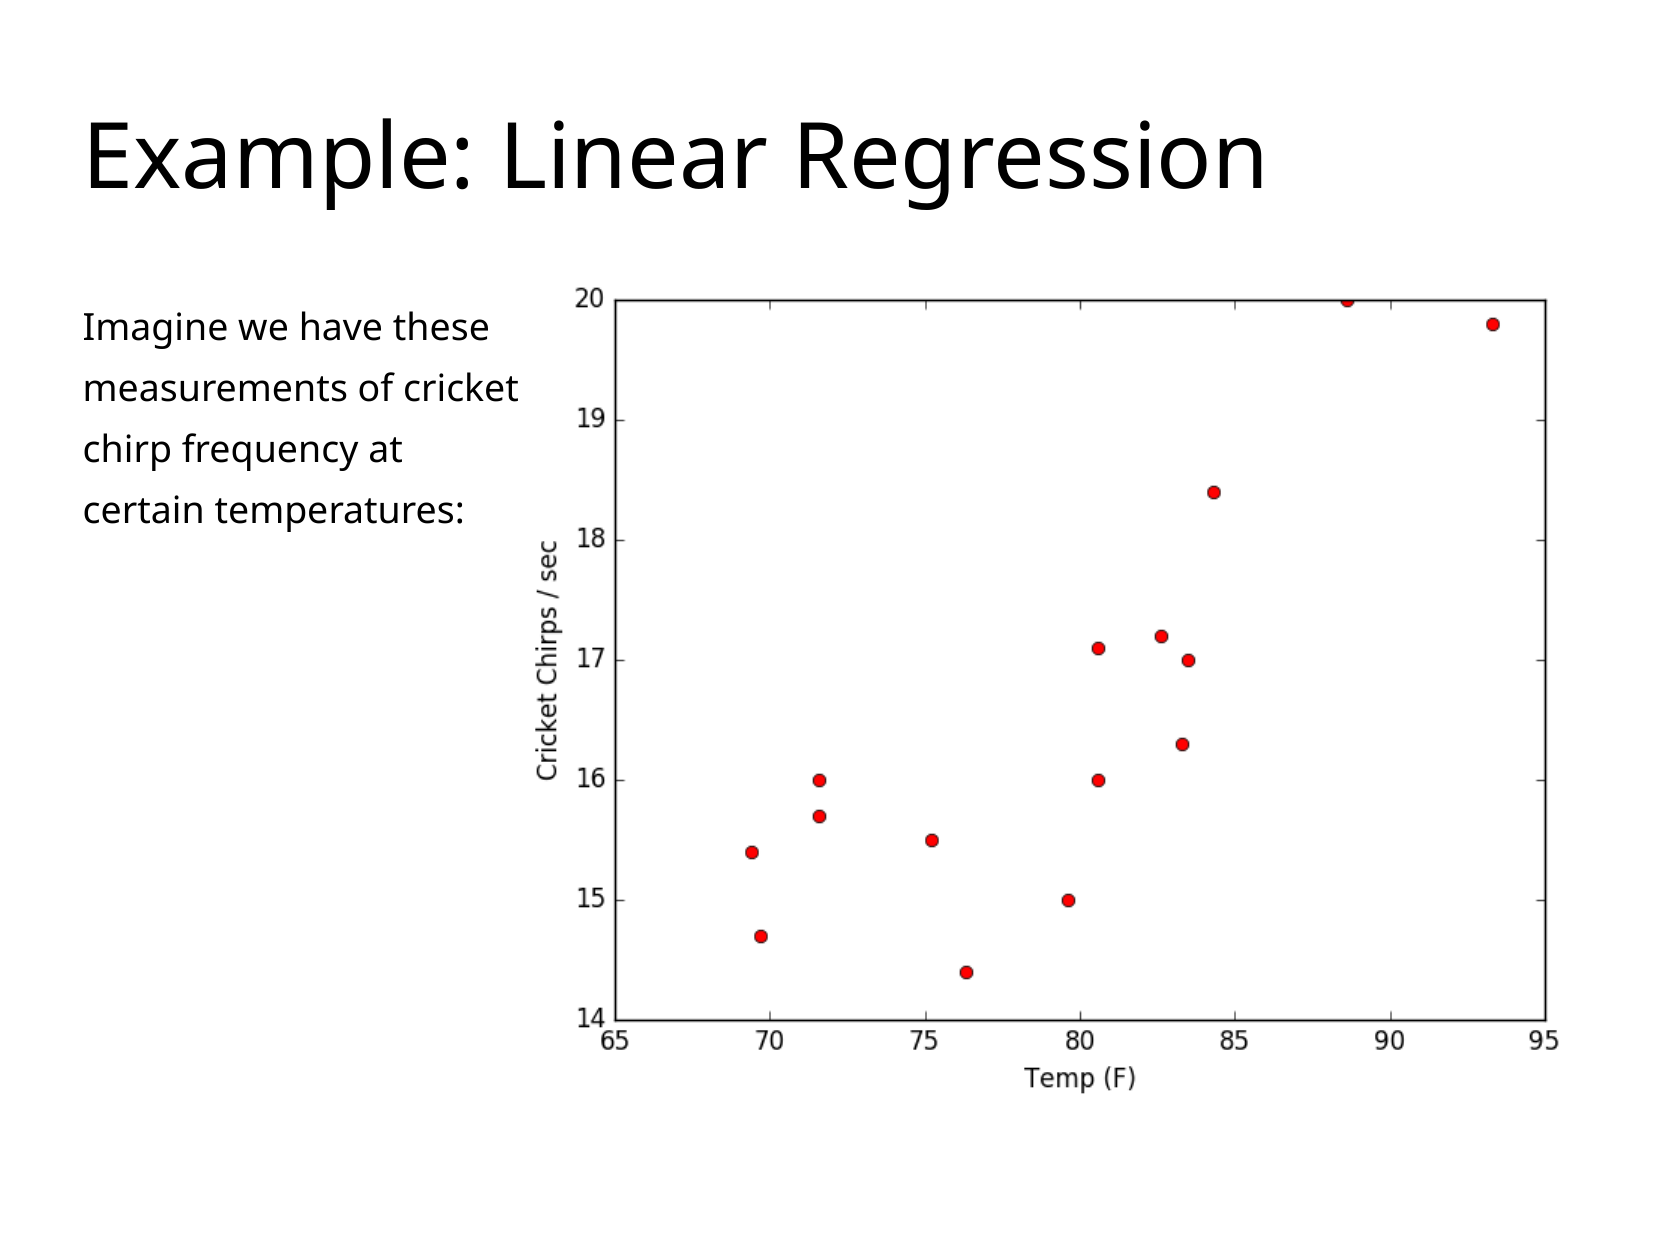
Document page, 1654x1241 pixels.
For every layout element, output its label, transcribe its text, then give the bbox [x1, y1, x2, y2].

picture [465, 210, 1654, 1111]
list Imagine we have these measurements of cricket chirp frequency at certain temperatures: [82, 290, 526, 1010]
title Example: Linear Regression [82, 49, 1571, 257]
